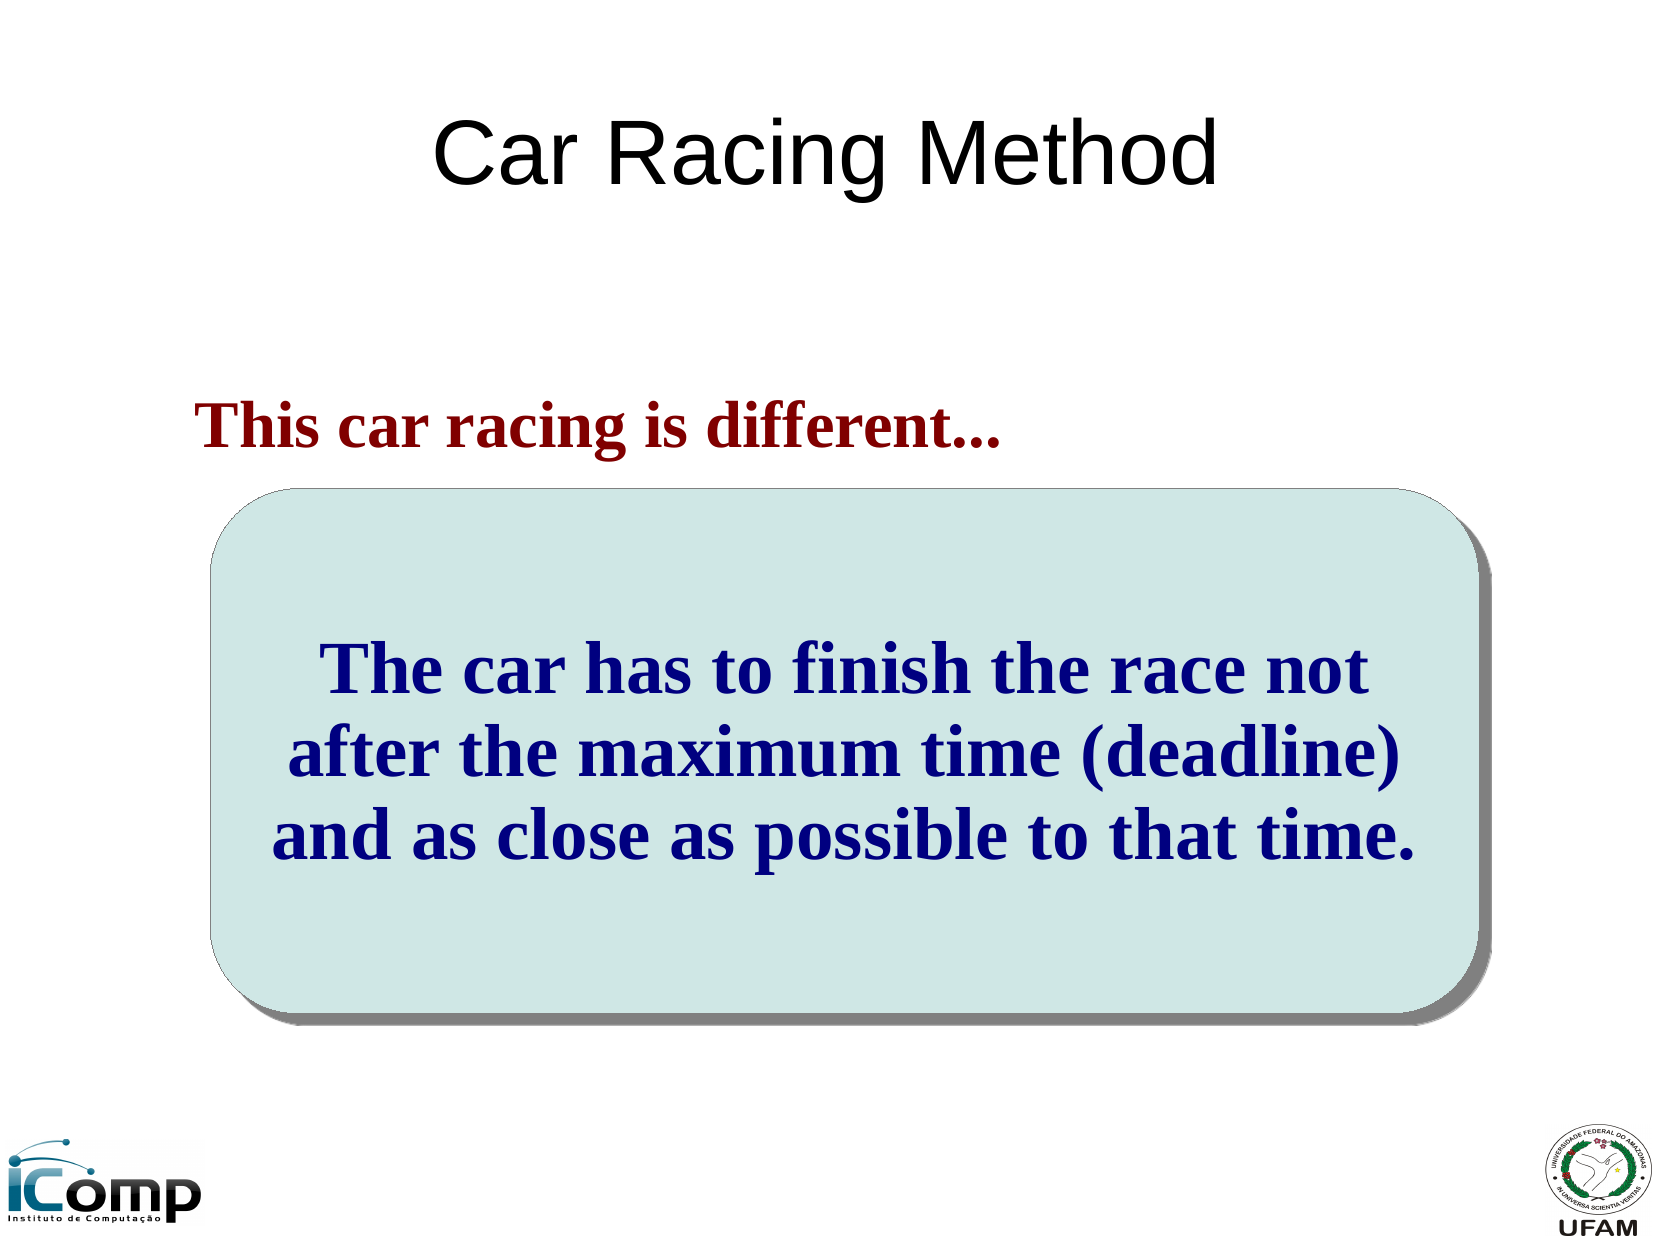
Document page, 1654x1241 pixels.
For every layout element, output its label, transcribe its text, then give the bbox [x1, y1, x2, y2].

title Car Racing Method [82, 49, 1571, 257]
text_box The car has to finish the race not after the maximum time (deadline) and as close as possible to that time. [210, 488, 1480, 1014]
picture [5, 1139, 205, 1226]
text_box This car racing is different... [180, 380, 1020, 470]
picture [1545, 1124, 1652, 1236]
